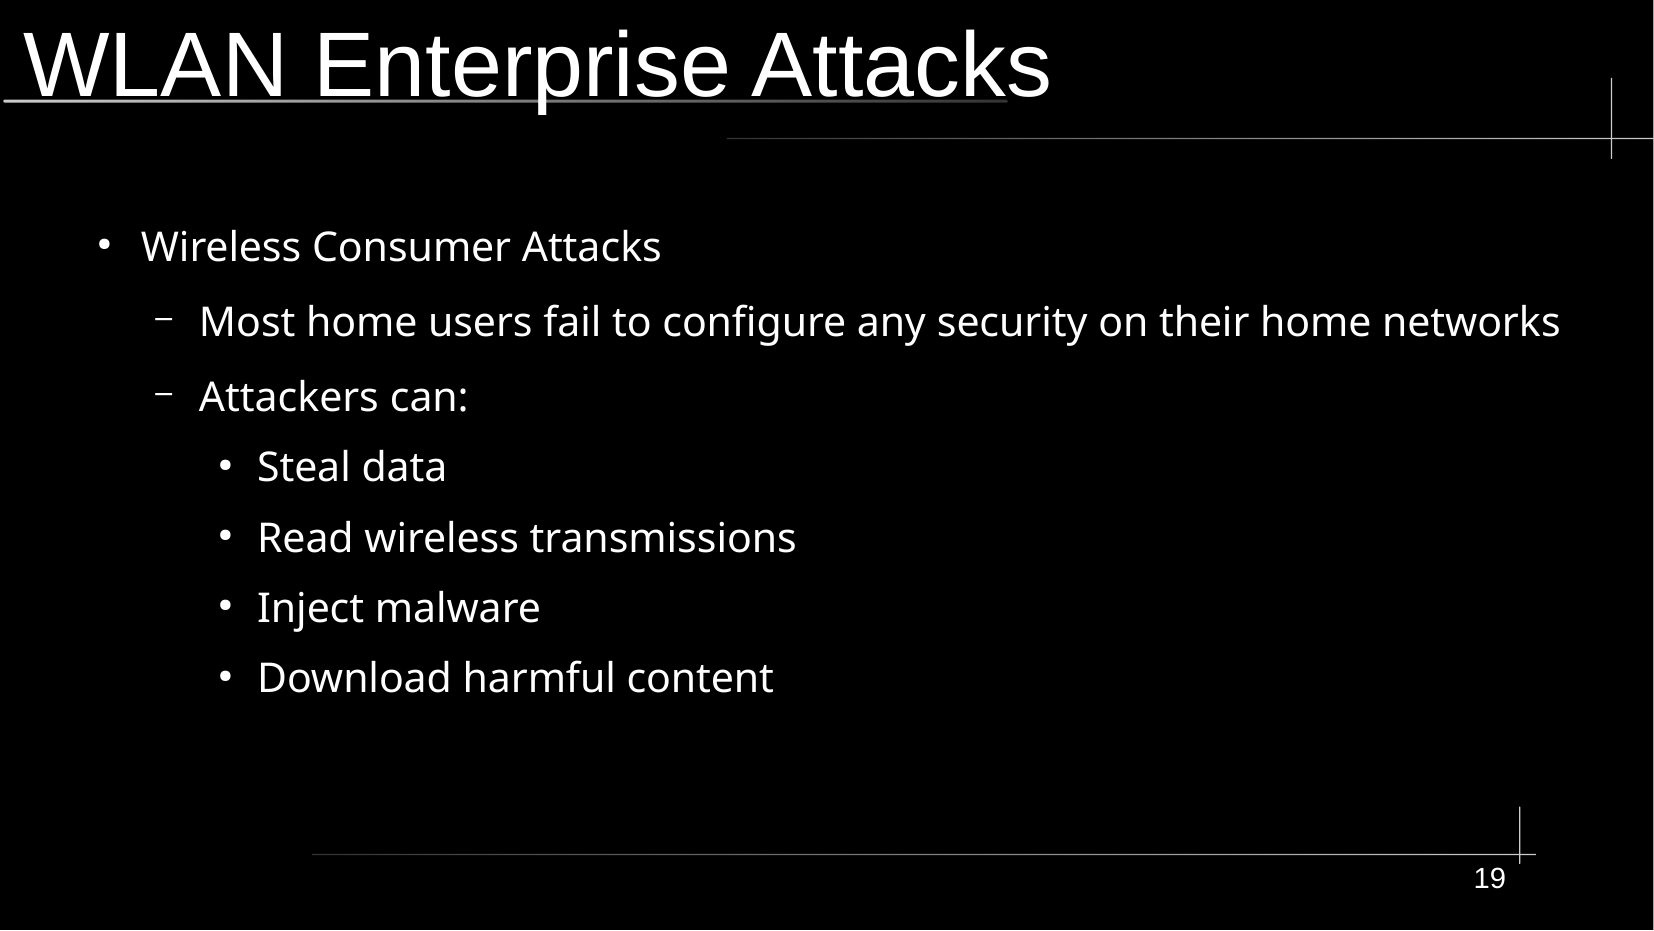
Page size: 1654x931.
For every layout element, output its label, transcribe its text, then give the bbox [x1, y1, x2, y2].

list Wireless Consumer Attacks Most home users fail to configure any security on their home networks Attackers can: Steal data Read wireless transmissions Inject malware Download harmful content [82, 217, 1571, 758]
title WLAN Enterprise Attacks [23, 11, 1589, 119]
